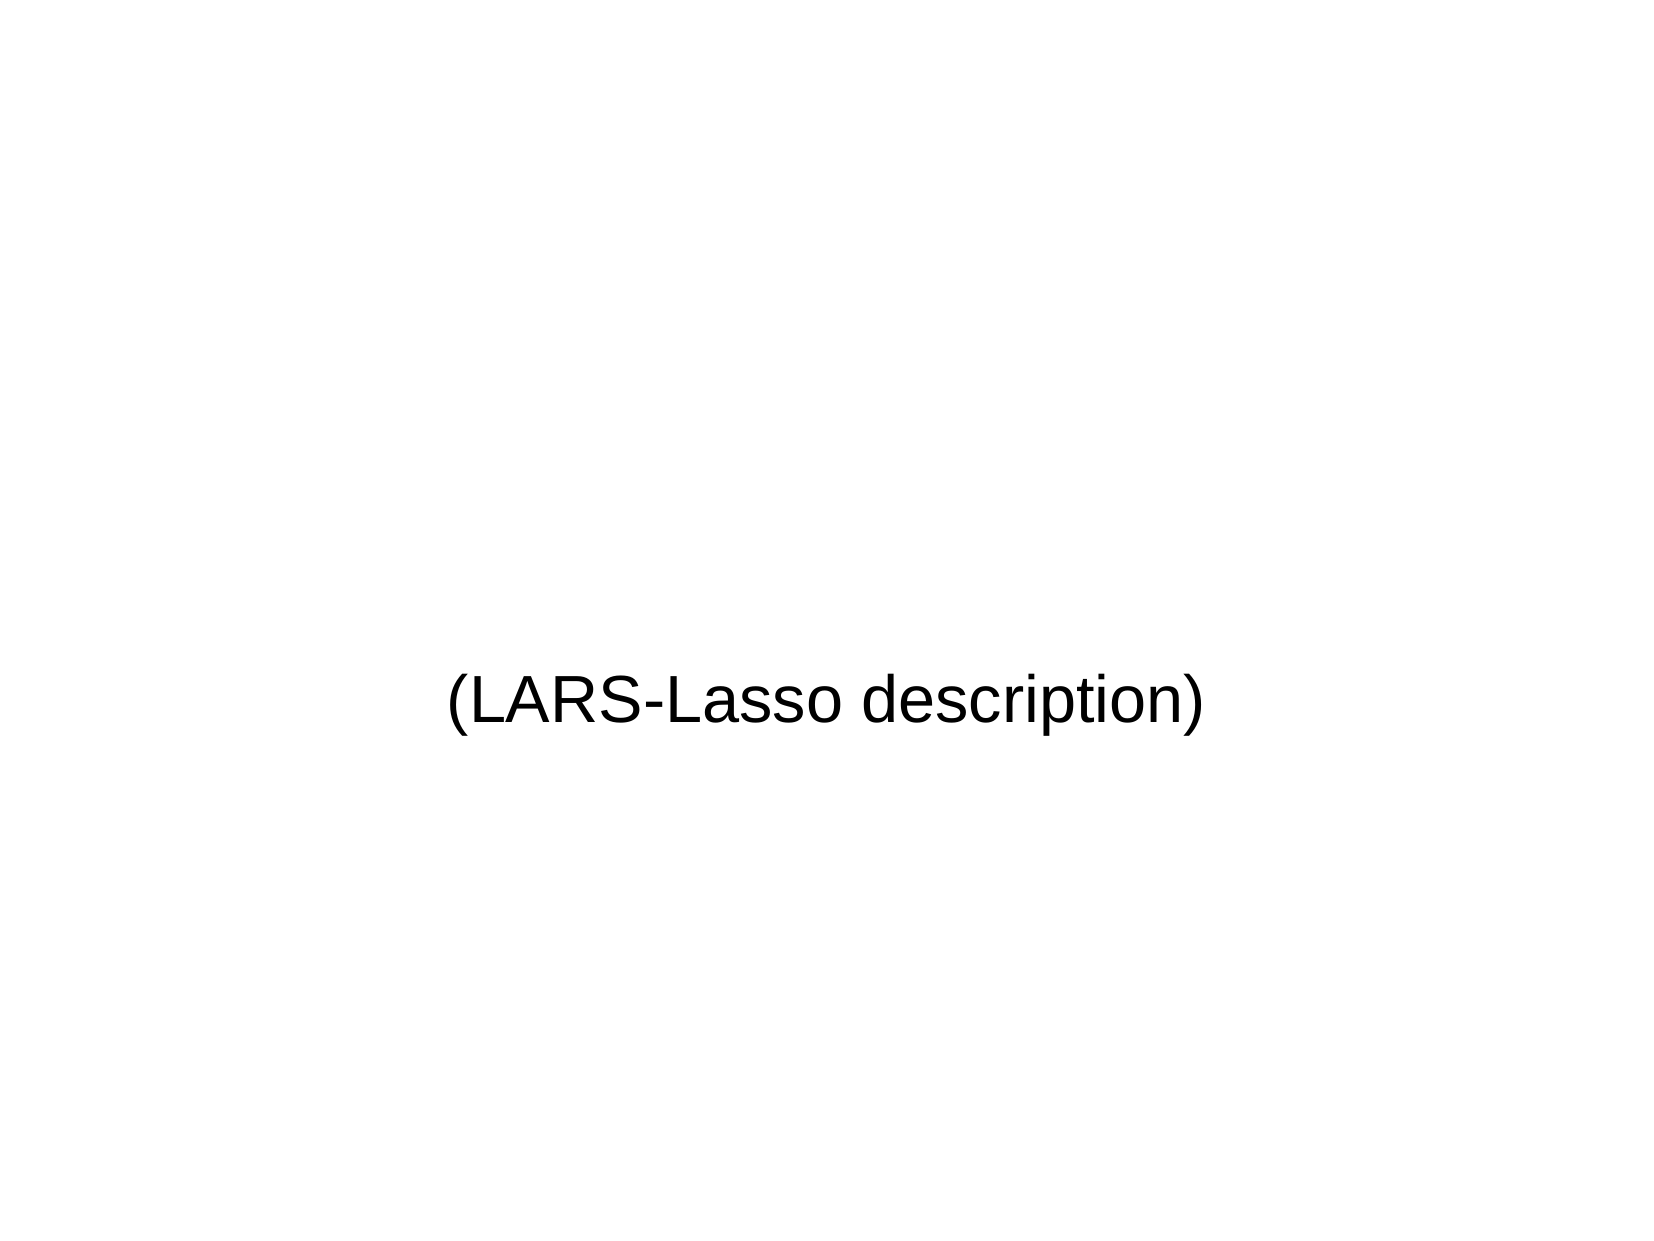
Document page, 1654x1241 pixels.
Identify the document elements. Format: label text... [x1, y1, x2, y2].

subtitle (LARS-Lasso description) [82, 297, 1571, 1102]
